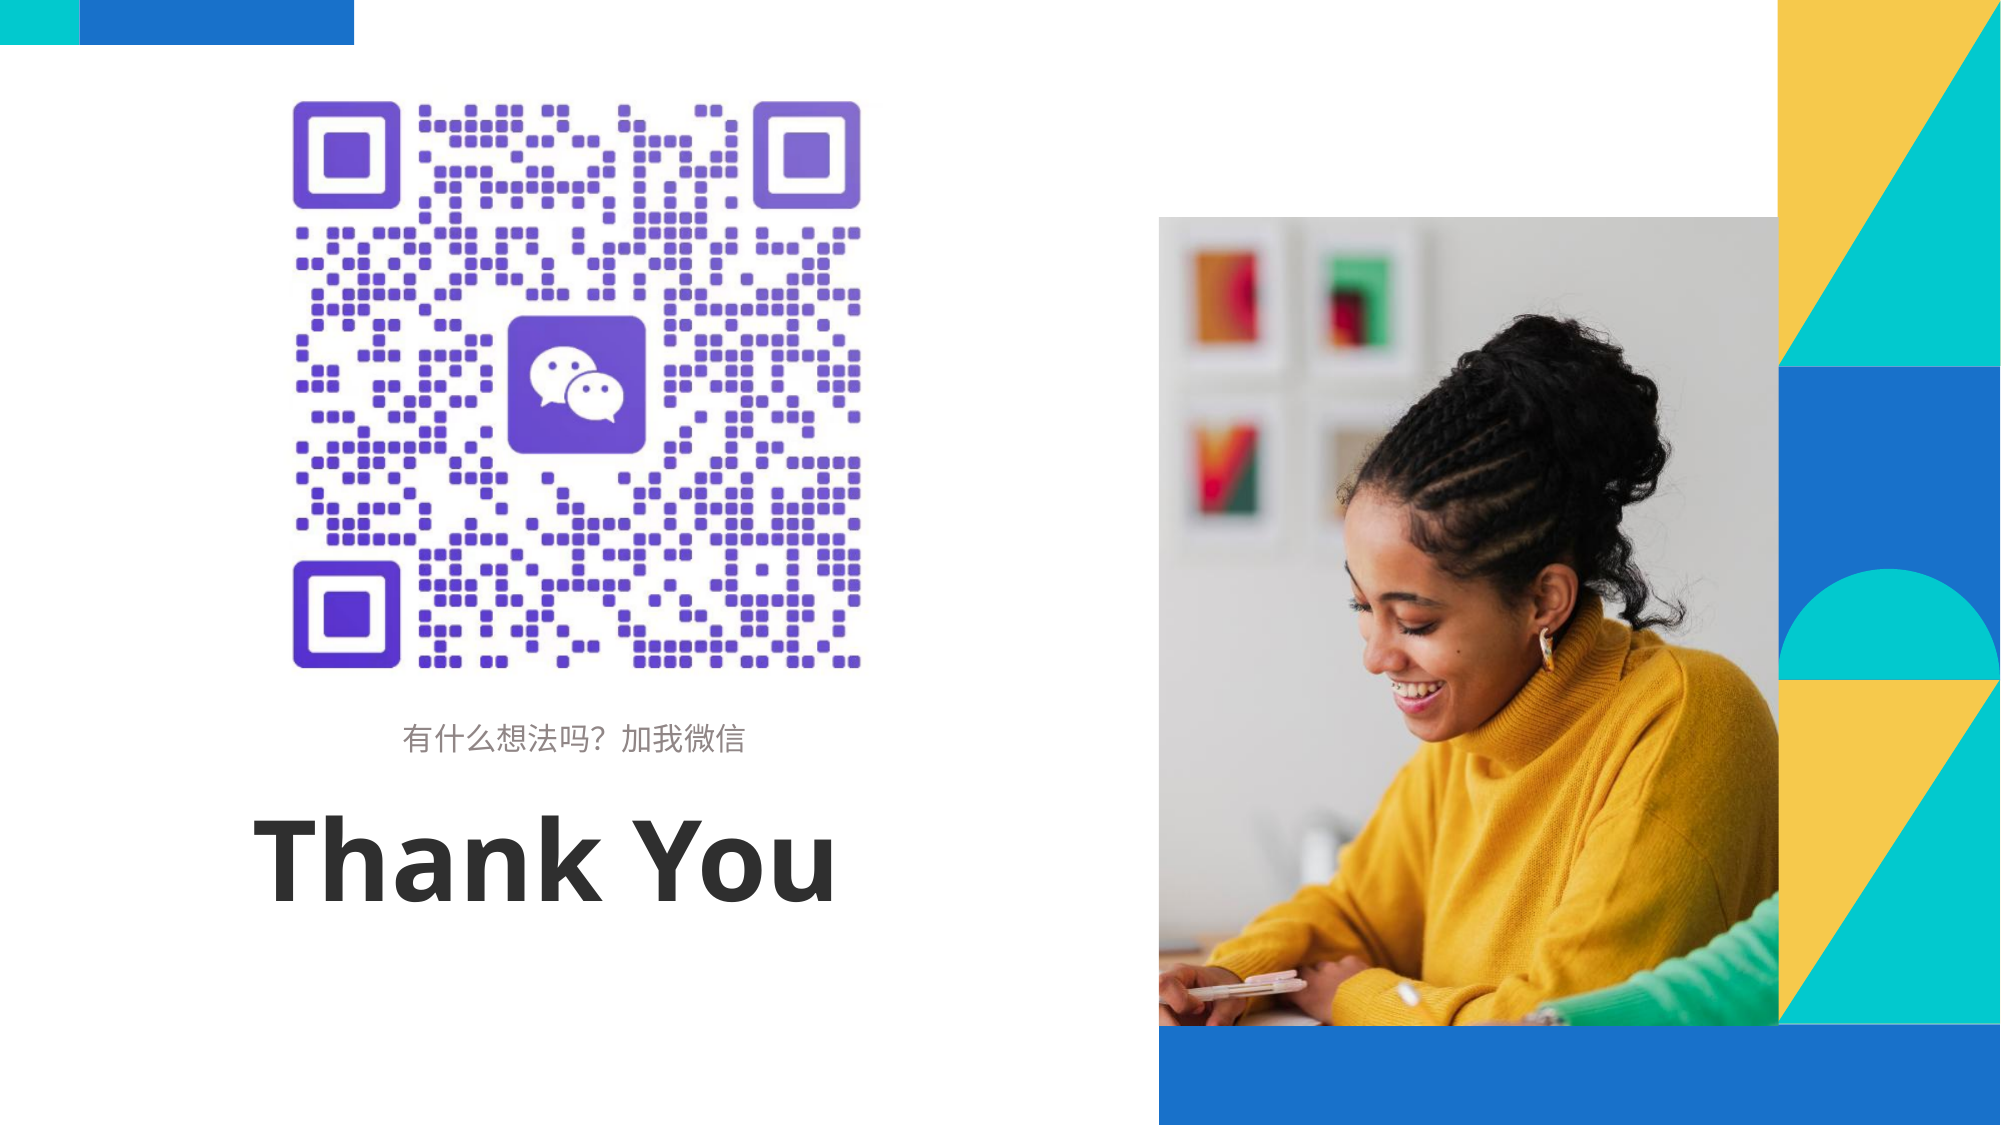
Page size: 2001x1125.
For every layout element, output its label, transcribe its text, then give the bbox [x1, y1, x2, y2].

picture [265, 80, 910, 707]
text_box 有什么想法吗？加我微信 [388, 707, 771, 764]
title Thank You [252, 545, 1118, 1125]
picture [1158, 217, 1779, 1026]
